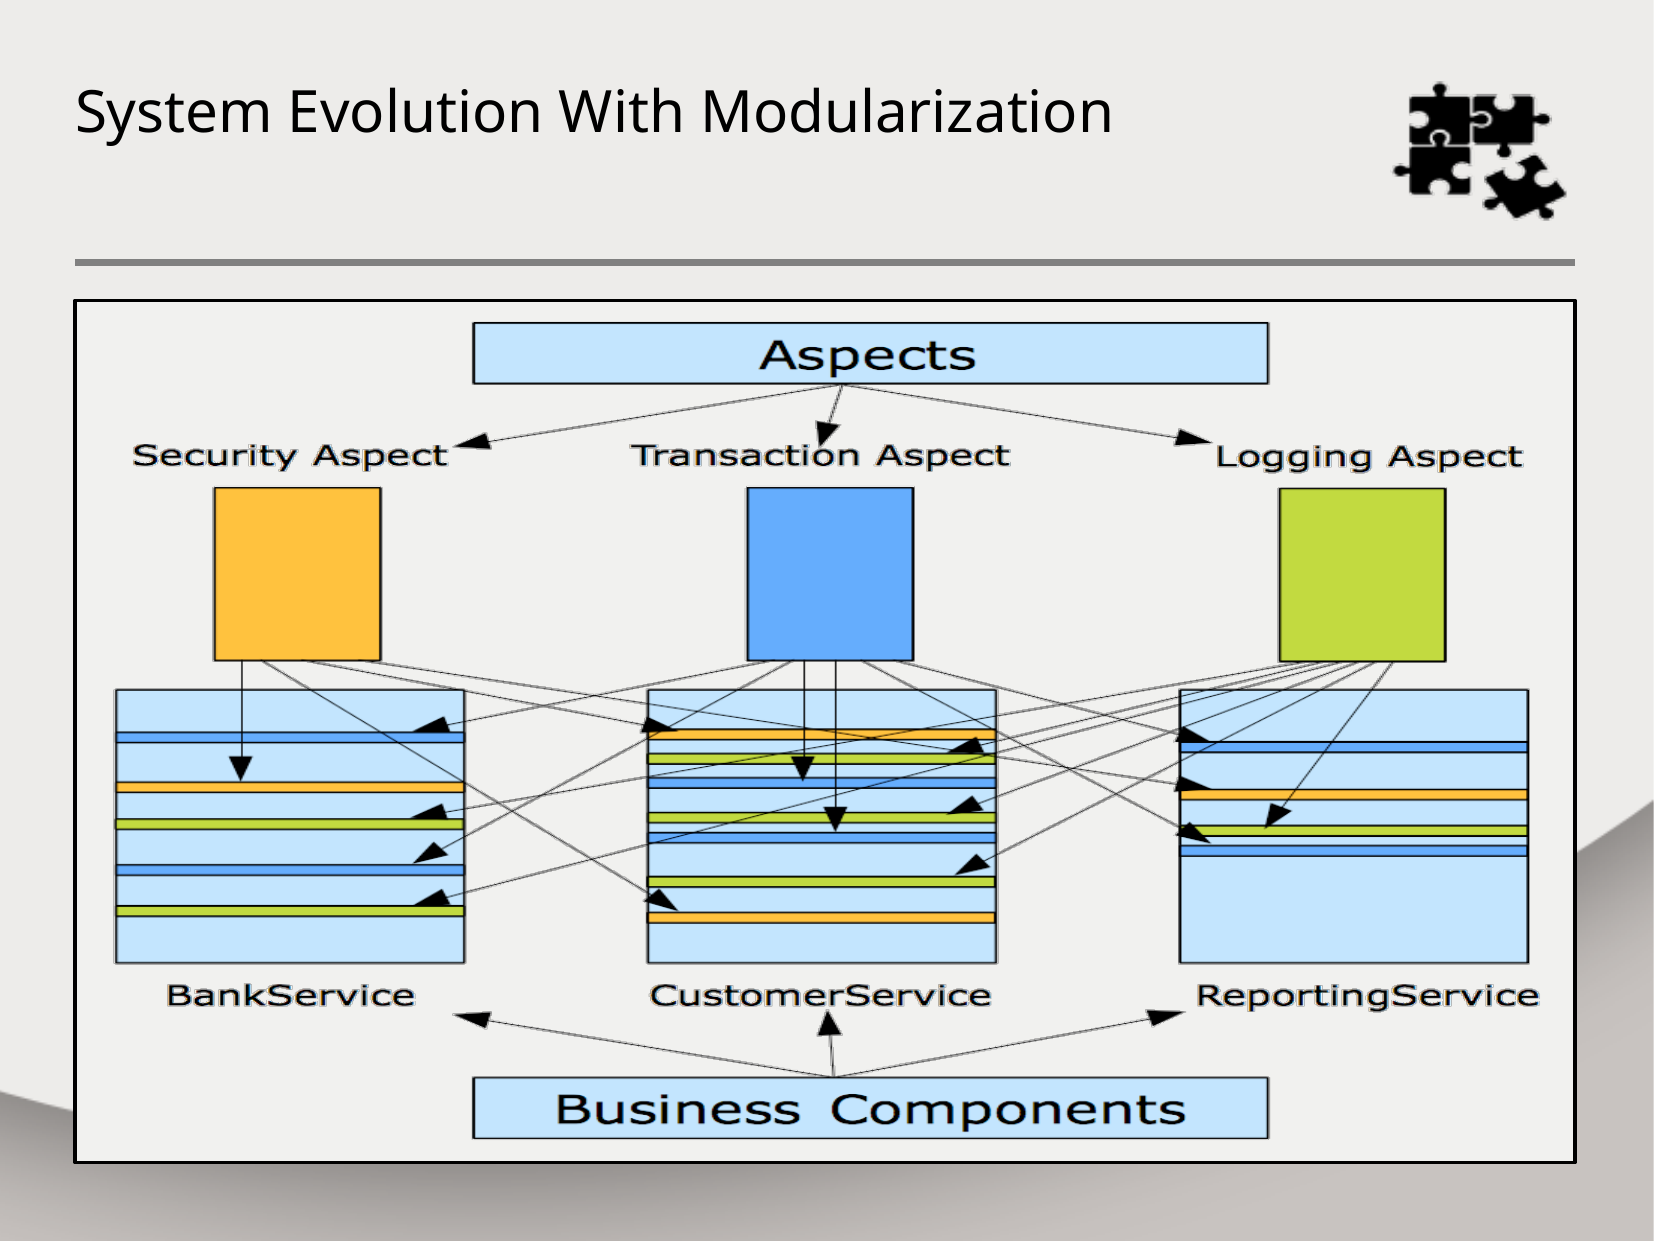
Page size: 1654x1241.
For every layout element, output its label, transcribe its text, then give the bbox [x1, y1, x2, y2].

title System Evolution With Modularization [75, 75, 1388, 226]
picture [0, 0, 1654, 1241]
